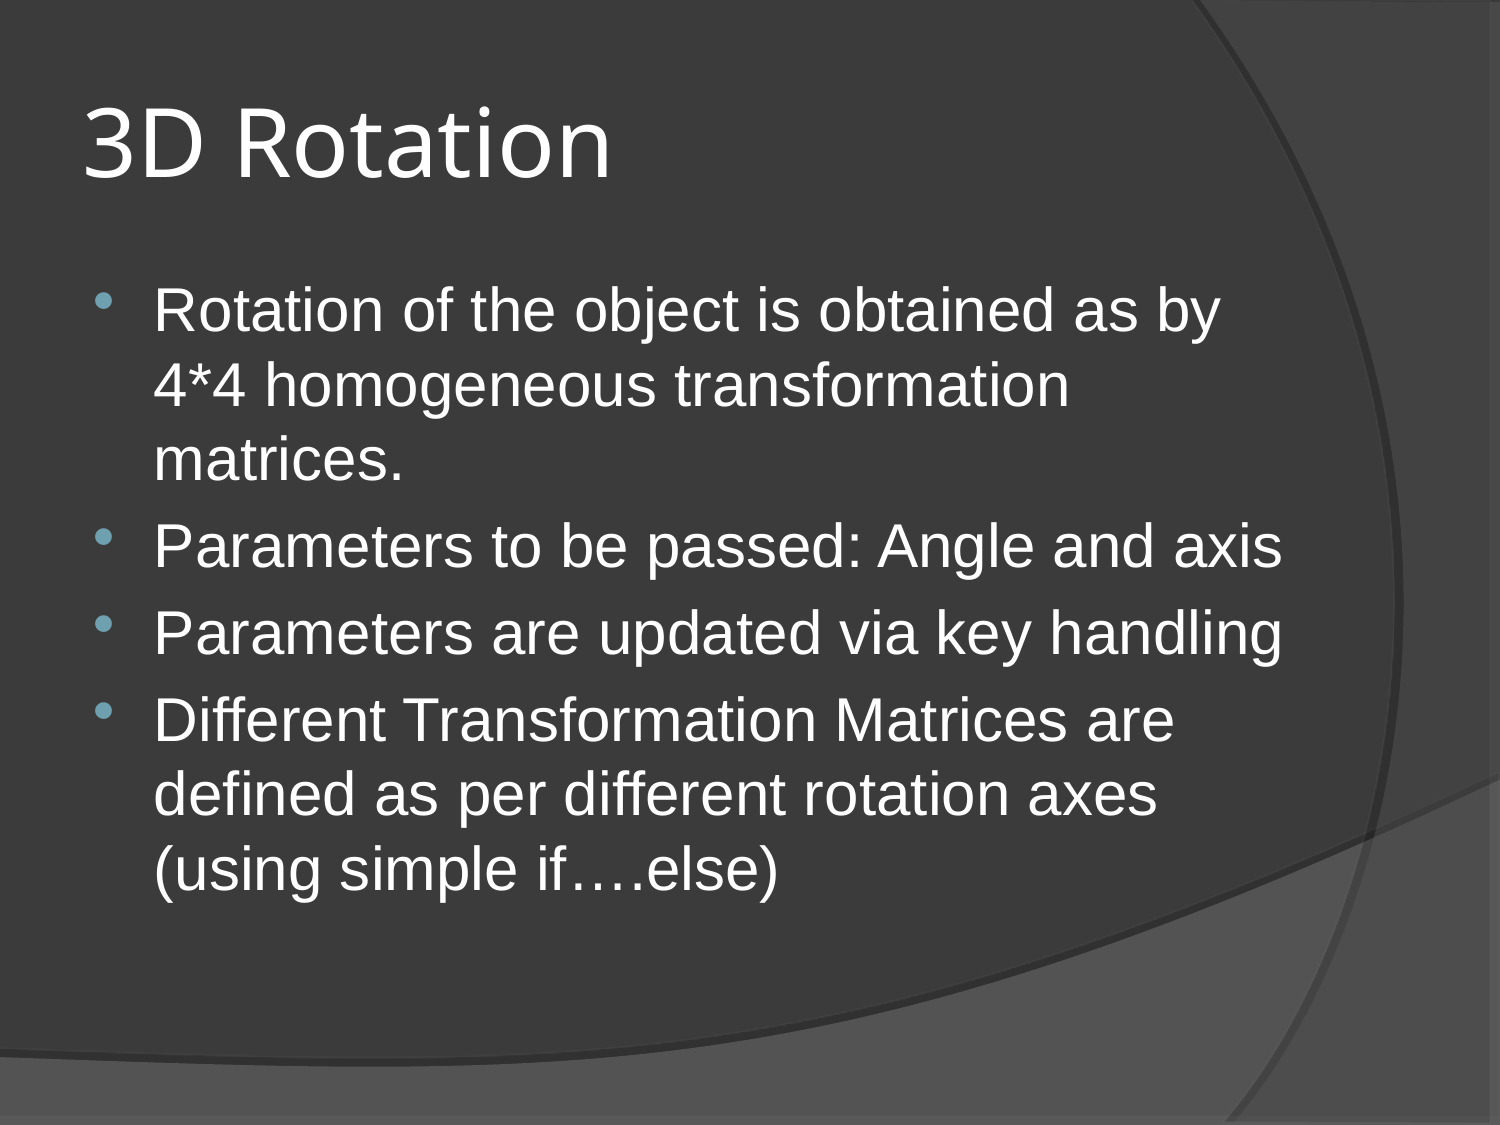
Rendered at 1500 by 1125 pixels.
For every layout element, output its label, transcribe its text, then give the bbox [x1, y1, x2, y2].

title 3D Rotation [75, 45, 1300, 233]
list Rotation of the object is obtained as by 4*4 homogeneous transformation matrices. Parameters to be passed: Angle and axis Parameters are updated via key handling Different Transformation Matrices are defined as per different rotation axes (using simple if….else) [75, 262, 1300, 1005]
